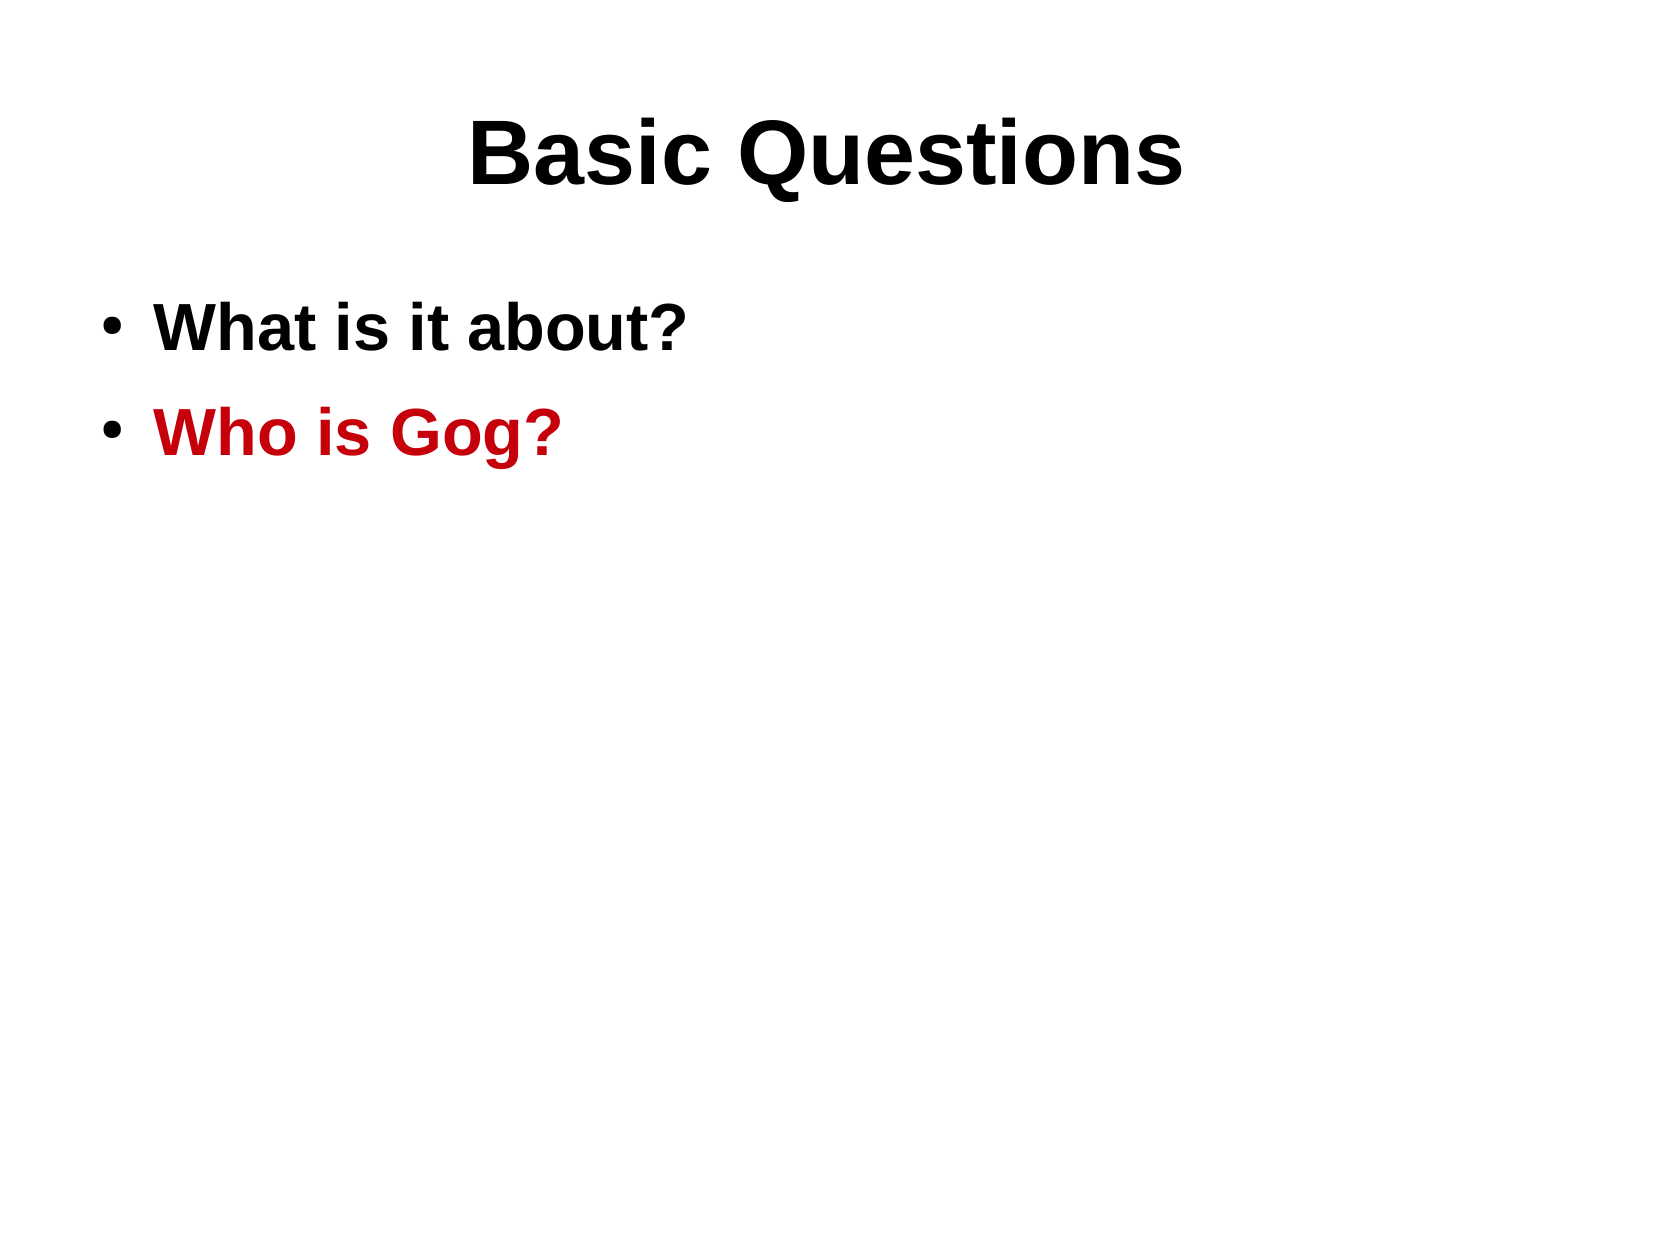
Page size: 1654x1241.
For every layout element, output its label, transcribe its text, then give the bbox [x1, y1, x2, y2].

title Basic Questions [82, 49, 1571, 257]
list What is it about? Who is Gog? [82, 290, 1571, 1109]
